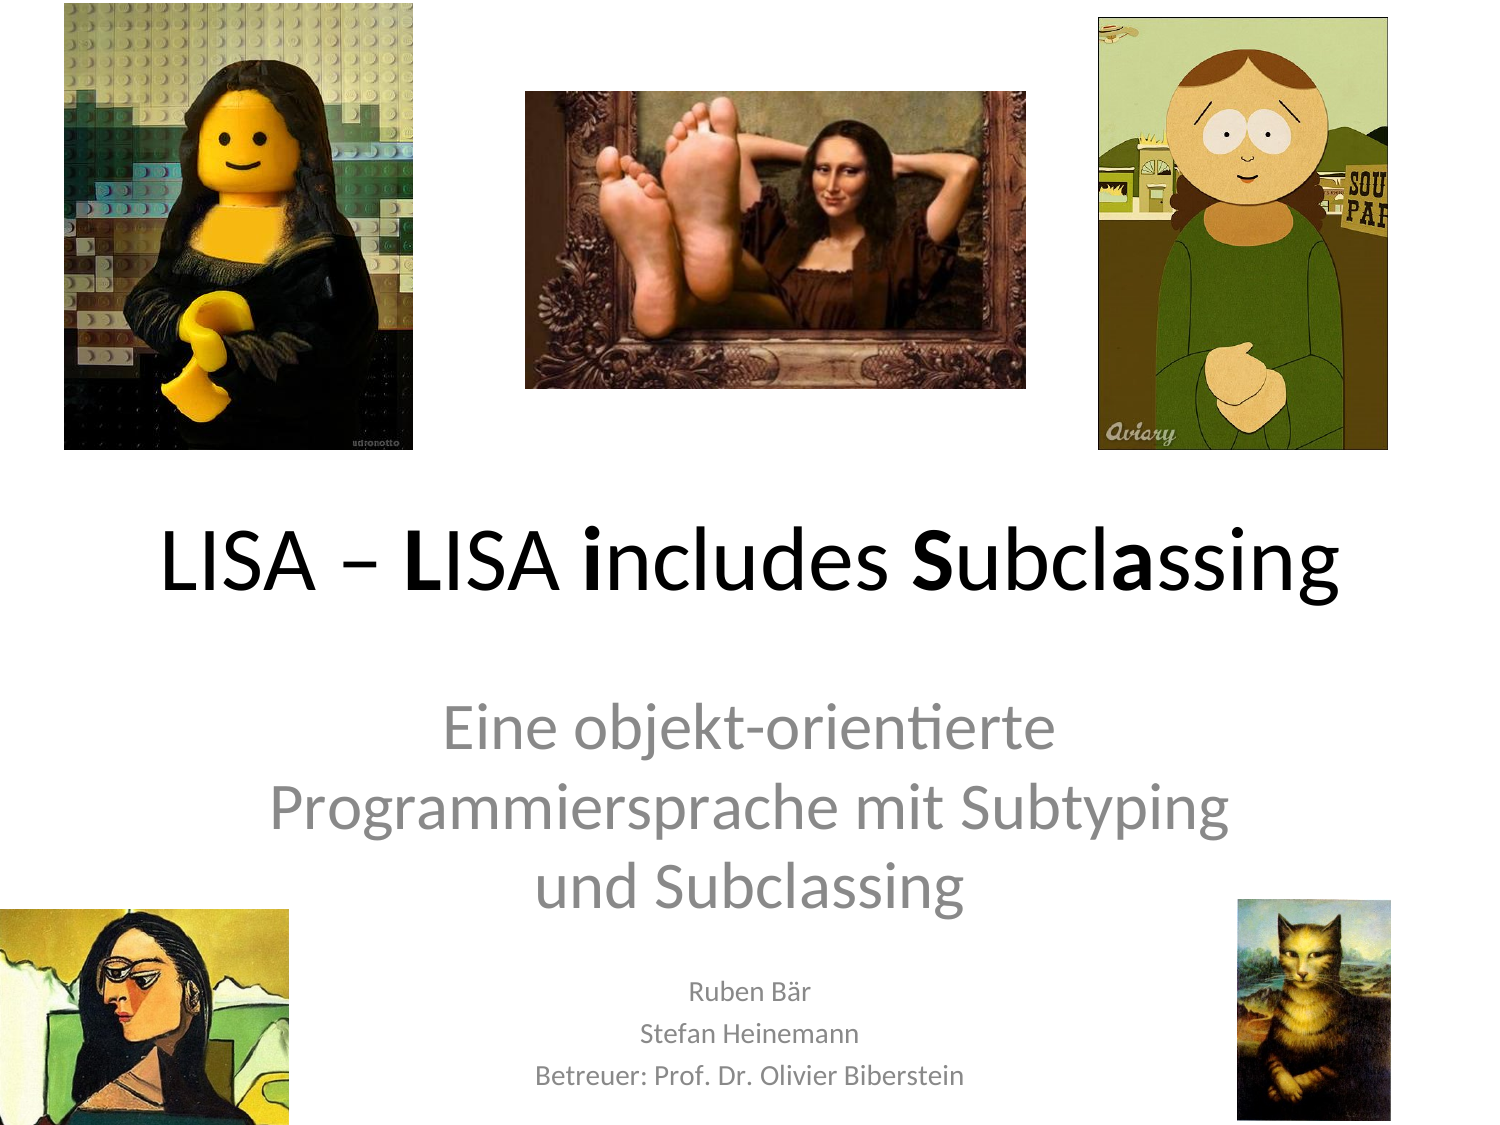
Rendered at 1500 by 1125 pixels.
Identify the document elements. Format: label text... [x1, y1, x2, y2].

picture [1098, 17, 1388, 451]
text_box Eine objekt-orientierte Programmiersprache mit Subtyping und Subclassing Ruben Bär Stefan Heinemann Betreuer: Prof. Dr. Olivier Biberstein [225, 674, 1276, 1079]
picture [525, 91, 1026, 389]
picture [0, 909, 289, 1125]
picture [1237, 899, 1391, 1121]
picture [64, 3, 413, 451]
text_box LISA – LISA includes Subclassing [112, 433, 1388, 675]
